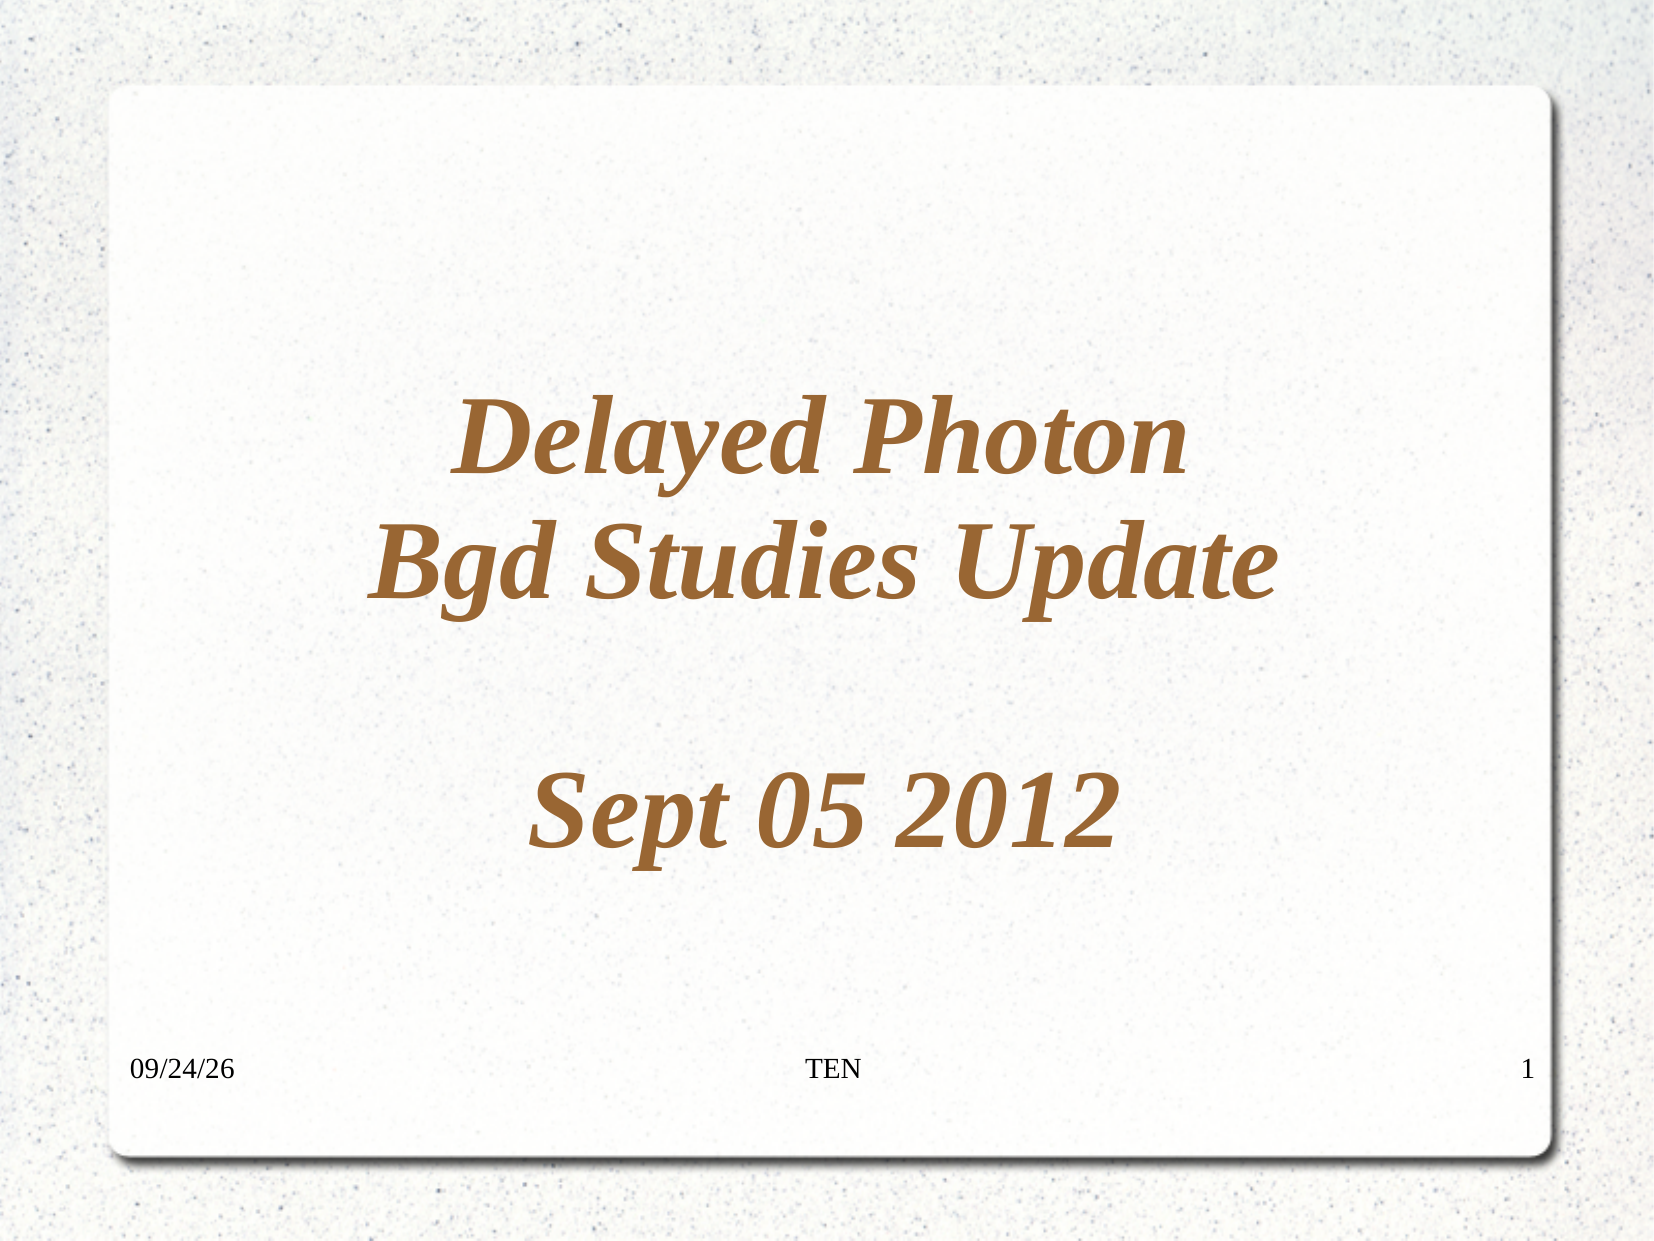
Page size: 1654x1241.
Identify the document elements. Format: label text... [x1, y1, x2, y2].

picture [0, 0, 1654, 1241]
title Delayed Photon Bgd Studies Update Sept 05 2012 [225, 210, 1426, 1036]
